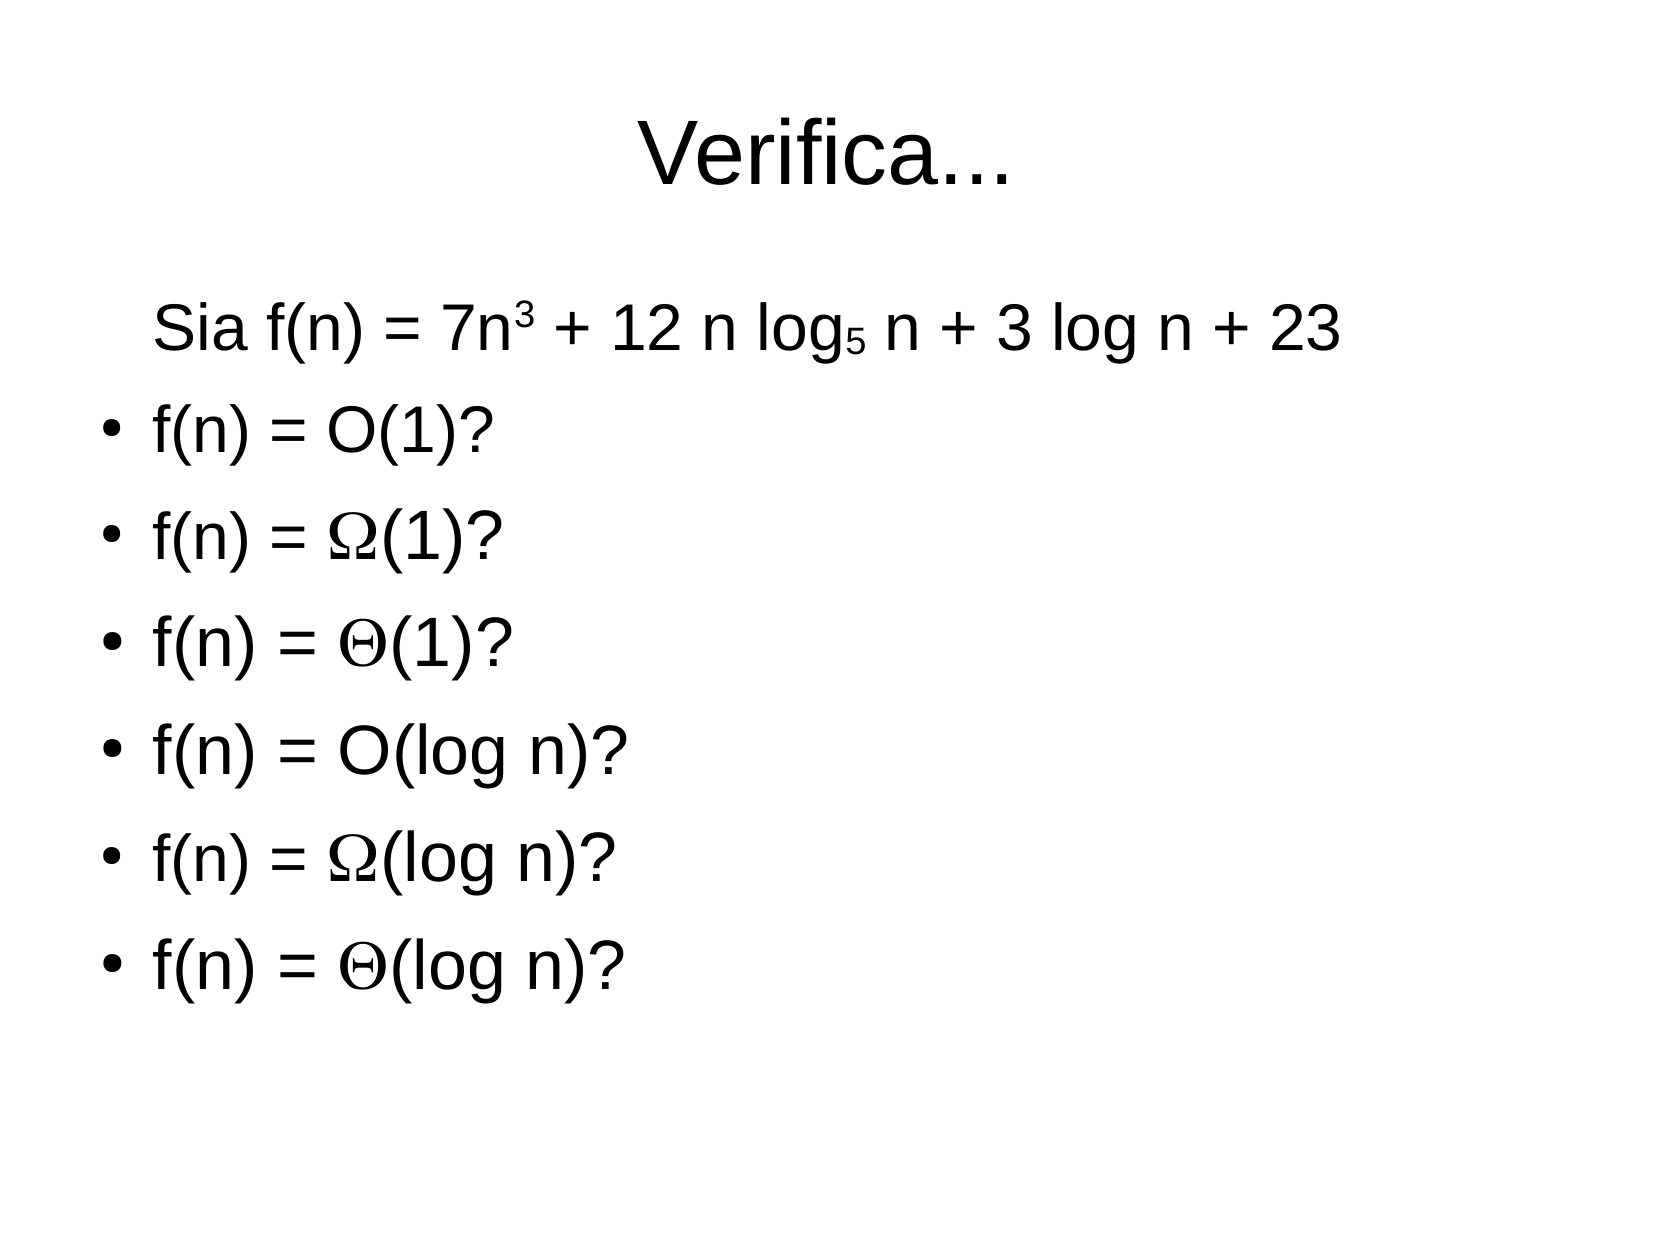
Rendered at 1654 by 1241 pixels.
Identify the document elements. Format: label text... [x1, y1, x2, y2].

list Sia f(n) = 7n3 + 12 n log5 n + 3 log n + 23 f(n) = O(1)? f(n) = (1)? f(n) = (1)? f(n) = O(log n)? f(n) = (log n)? f(n) = (log n)? [82, 290, 1571, 1010]
title Verifica... [82, 49, 1571, 257]
